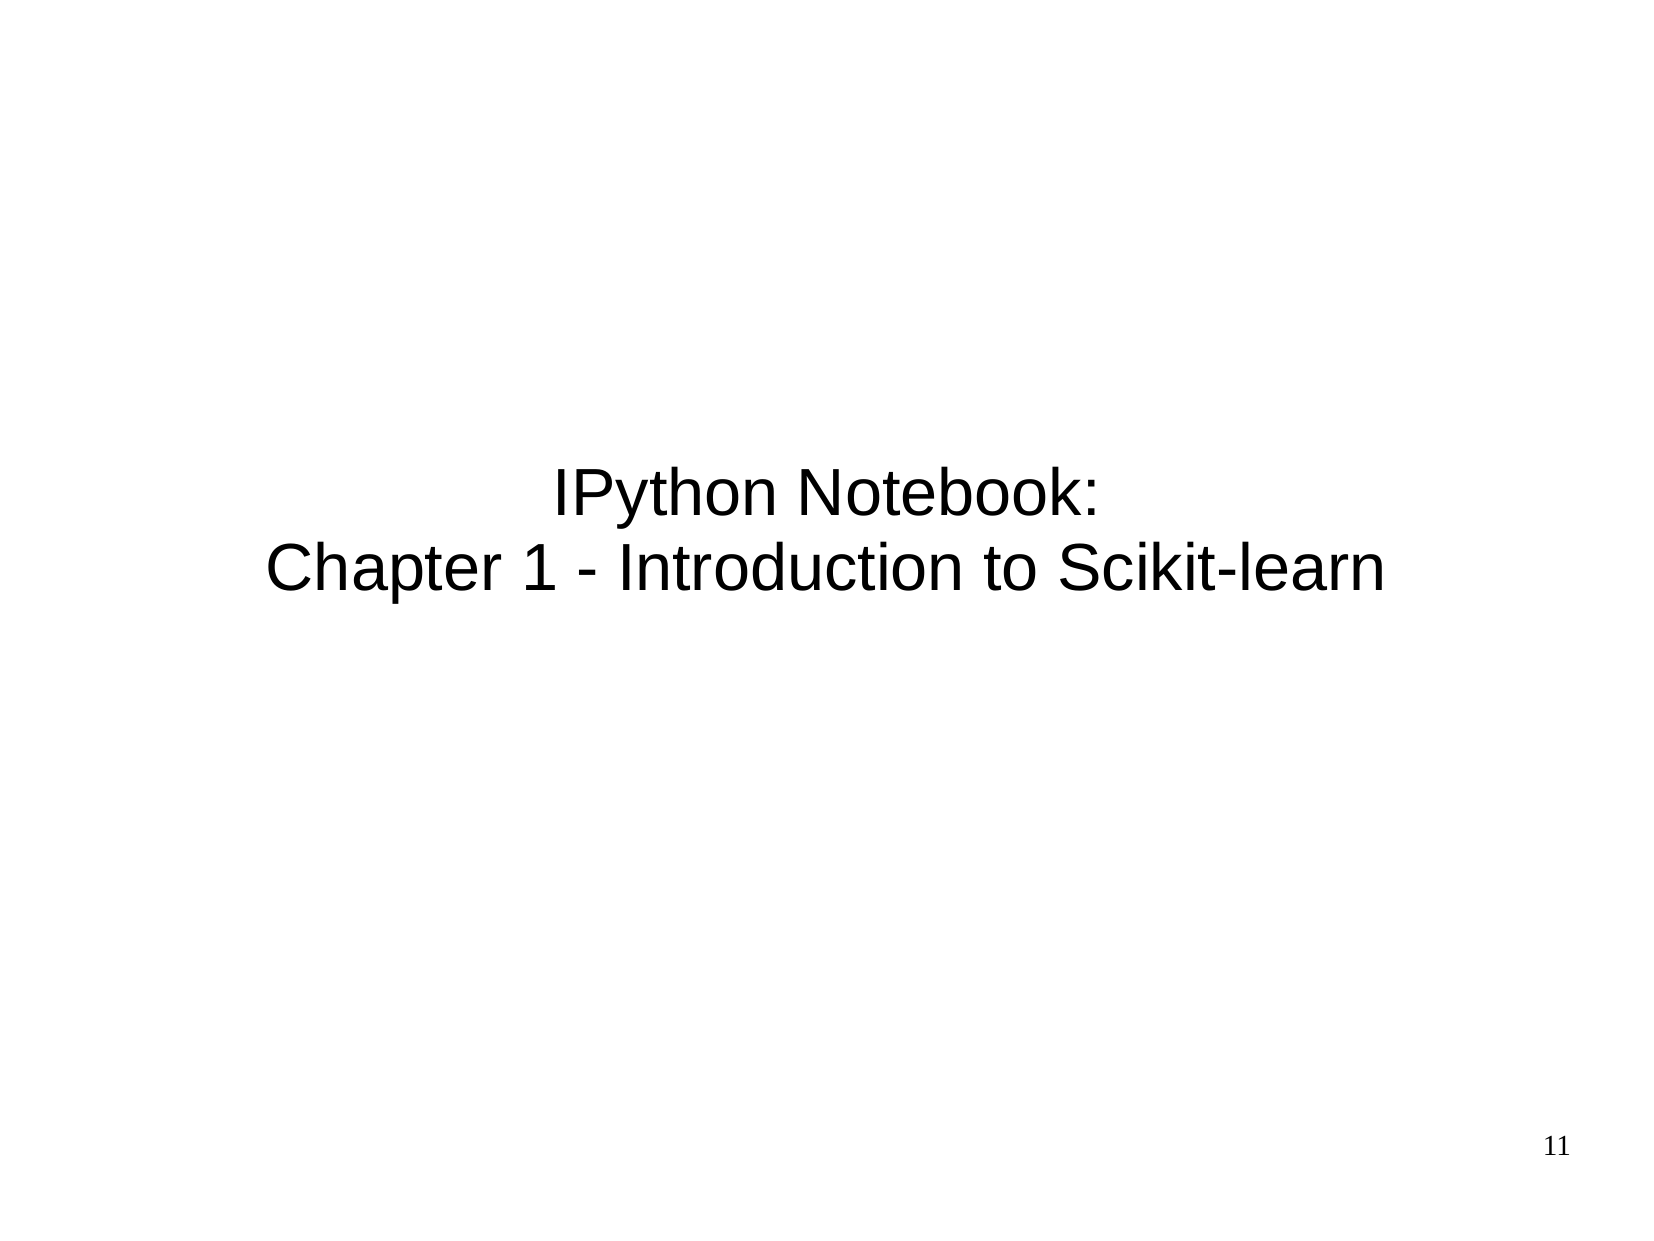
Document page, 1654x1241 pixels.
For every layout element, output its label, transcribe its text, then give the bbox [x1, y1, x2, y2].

subtitle IPython Notebook: Chapter 1 - Introduction to Scikit-learn [82, 49, 1571, 1010]
